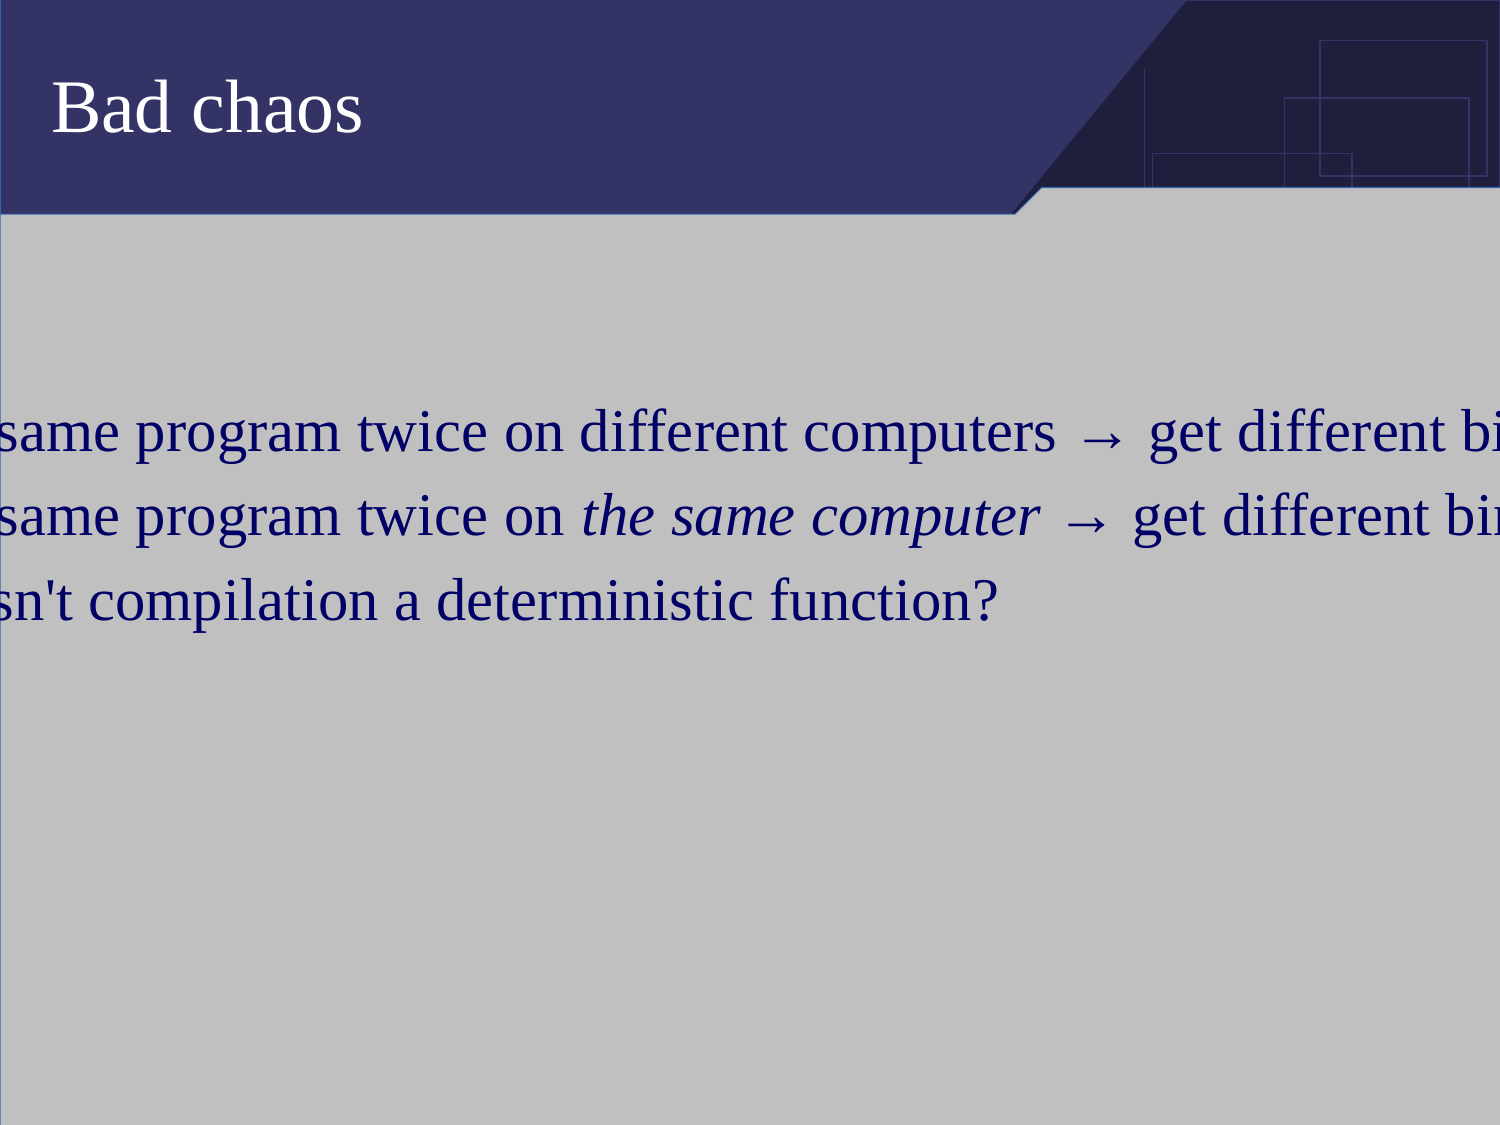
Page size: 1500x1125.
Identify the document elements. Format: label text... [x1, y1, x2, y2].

text_box Compile the same program twice on different computers → get different binaries (often!) Compile the same program twice on the same computer → get different binaries (often!) Why? Why isn't compilation a deterministic function? [0, 389, 1500, 732]
text_box Bad chaos [0, 57, 1275, 157]
